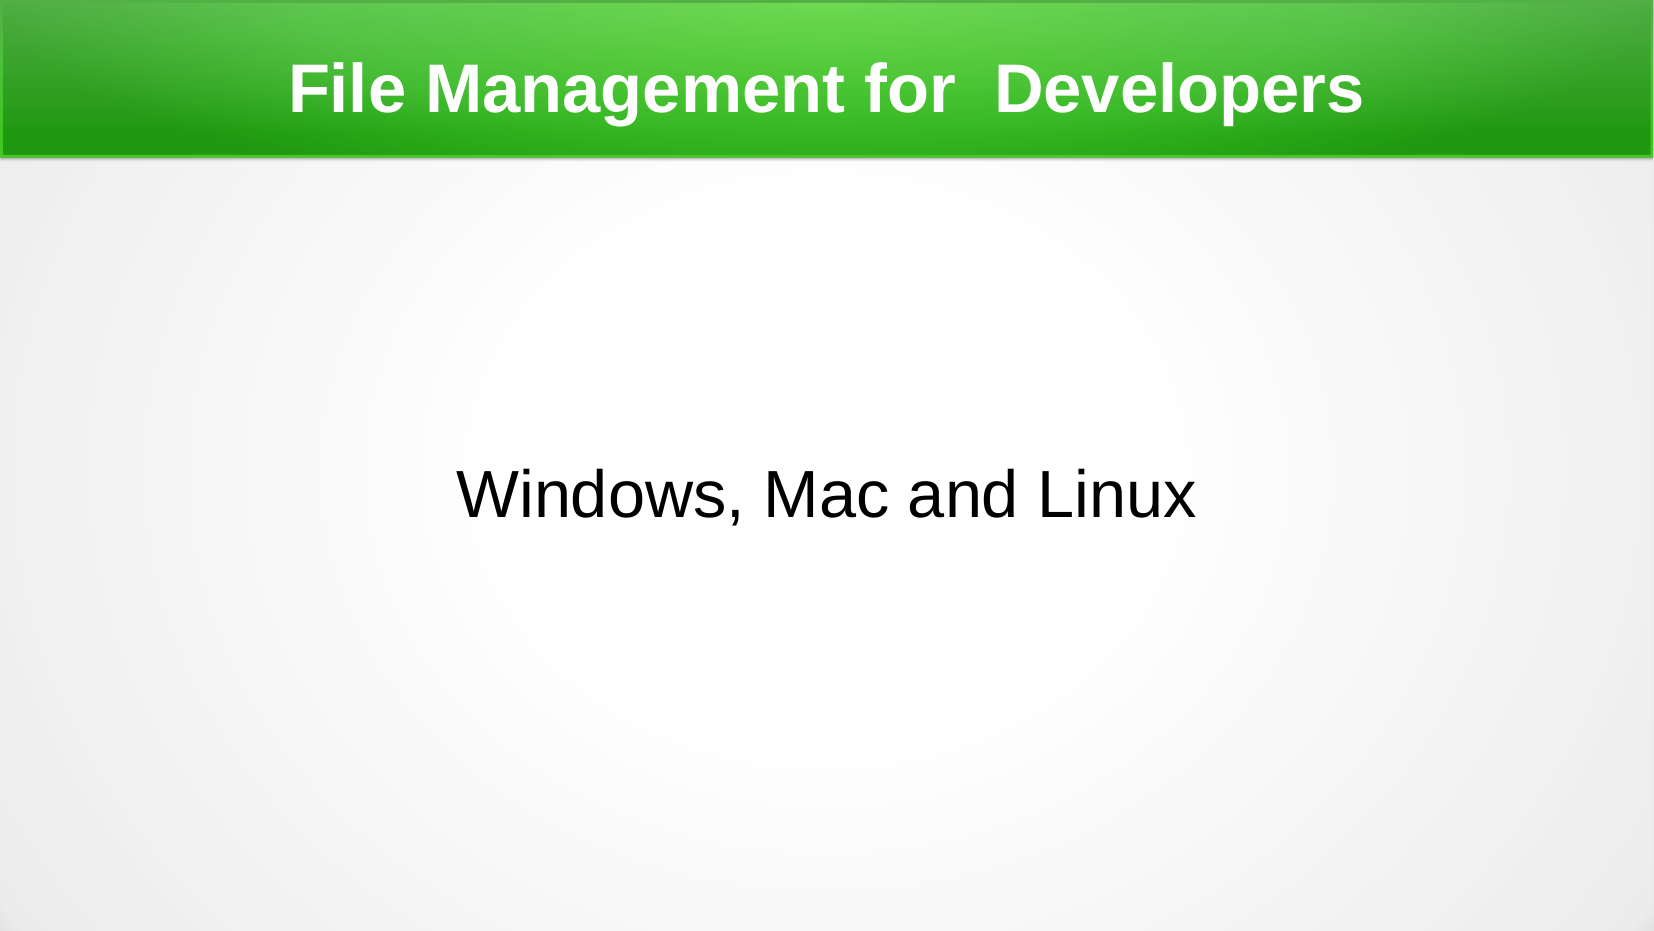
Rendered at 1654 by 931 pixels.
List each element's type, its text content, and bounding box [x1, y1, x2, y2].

subtitle Windows, Mac and Linux [82, 224, 1571, 764]
title File Management for Developers [82, 35, 1571, 142]
